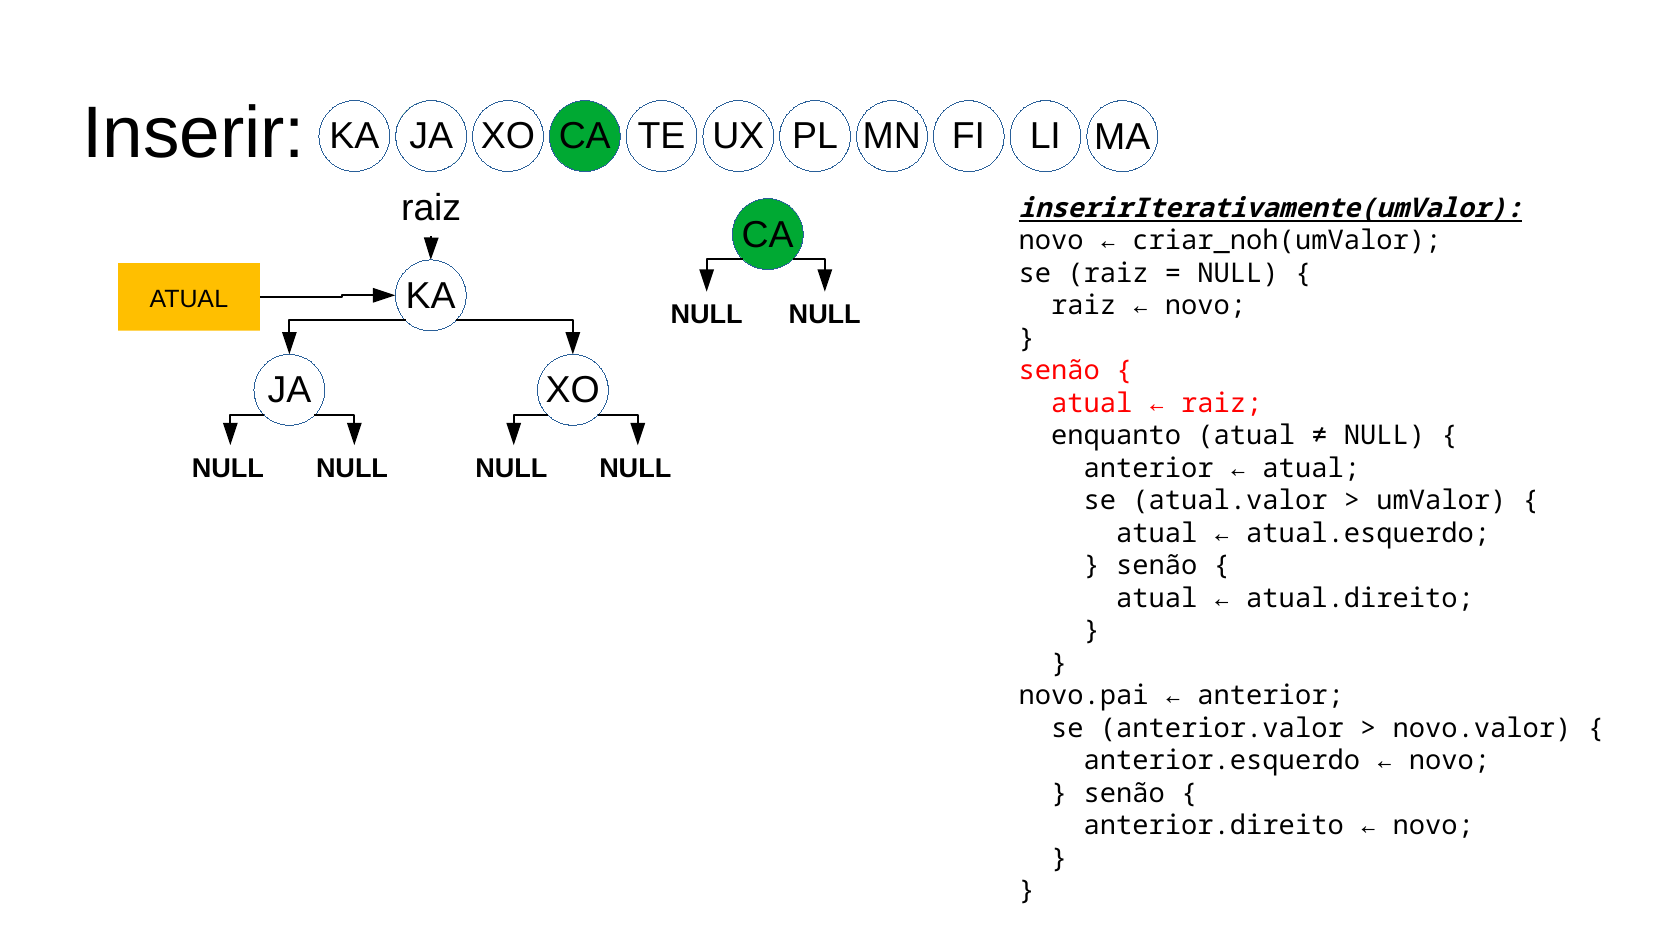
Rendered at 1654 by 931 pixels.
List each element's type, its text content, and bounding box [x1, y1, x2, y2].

text_box KA [395, 259, 467, 331]
title Inserir: [82, 54, 1571, 211]
text_box MA [1086, 100, 1158, 172]
text_box NULL [774, 291, 876, 337]
text_box XO [472, 100, 544, 172]
text_box CA [732, 198, 804, 270]
text_box NULL [177, 445, 284, 491]
text_box NULL [301, 445, 408, 491]
text_box PL [784, 100, 851, 172]
text_box [118, 263, 260, 331]
text_box FI [933, 100, 1005, 172]
text_box LI [1010, 100, 1081, 172]
text_box raiz [386, 179, 477, 237]
text_box XO [537, 354, 609, 426]
text_box KA [318, 100, 390, 172]
text_box inserirIterativamente(umValor): novo ← criar_noh(umValor); se (raiz = NULL) { raiz ← novo; } senão { atual ← raiz; enquanto (atual ≠ NULL) { anterior ← atual; se (atual.valor > umValor) { atual ← atual.esquerdo; } senão { atual ← atual.direito; } } novo.pai ← anterior; se (anterior.valor > novo.valor) { anterior.esquerdo ← novo; } senão { anterior.direito ← novo; } } [1003, 182, 1654, 931]
text_box NULL [655, 291, 758, 337]
text_box MN [856, 100, 928, 172]
text_box [744, 118, 786, 206]
text_box ATUAL [134, 277, 249, 321]
text_box CA [549, 100, 621, 172]
text_box NULL [460, 445, 567, 491]
text_box NULL [584, 445, 691, 491]
text_box TE [626, 100, 697, 172]
text_box UX [702, 100, 769, 172]
text_box JA [395, 100, 467, 172]
text_box JA [253, 354, 325, 426]
